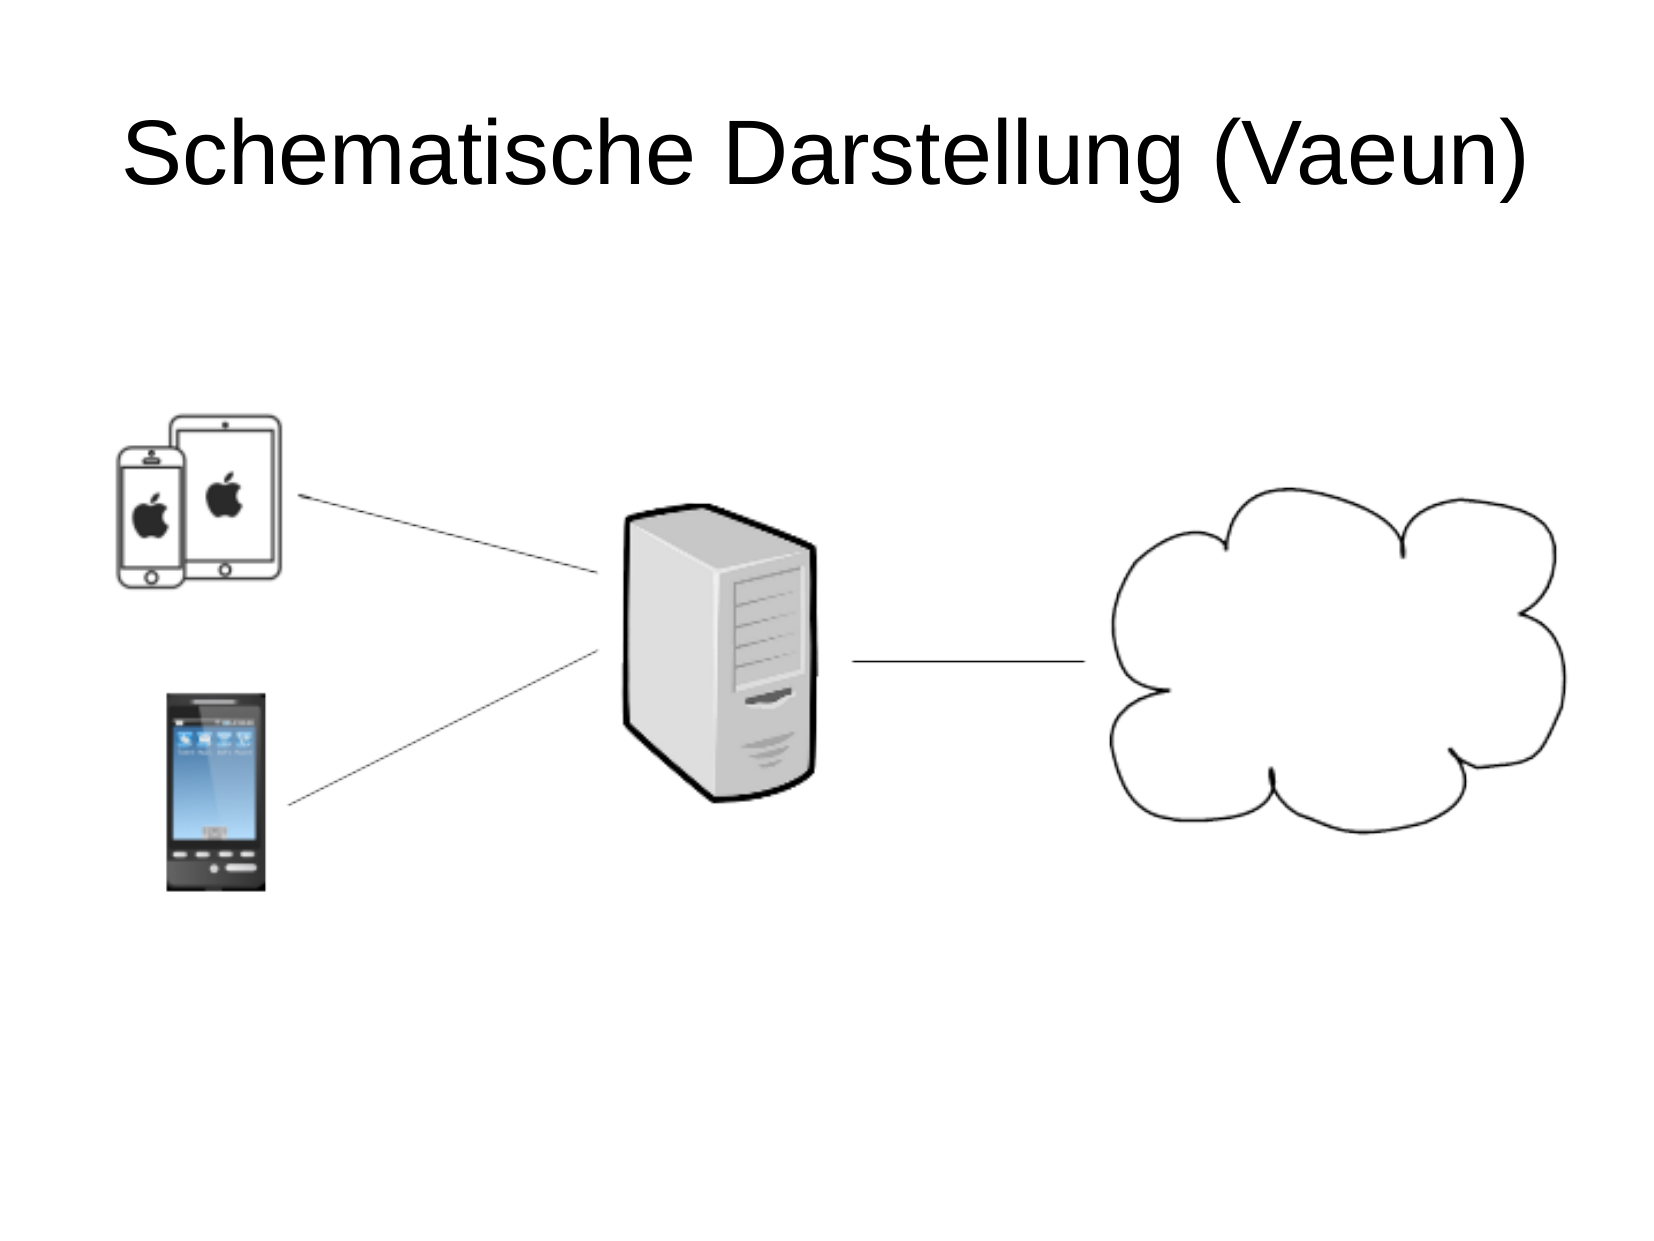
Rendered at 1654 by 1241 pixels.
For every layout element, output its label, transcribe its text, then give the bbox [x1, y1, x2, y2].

title Schematische Darstellung (Vaeun) [82, 49, 1571, 257]
picture [82, 384, 1571, 915]
